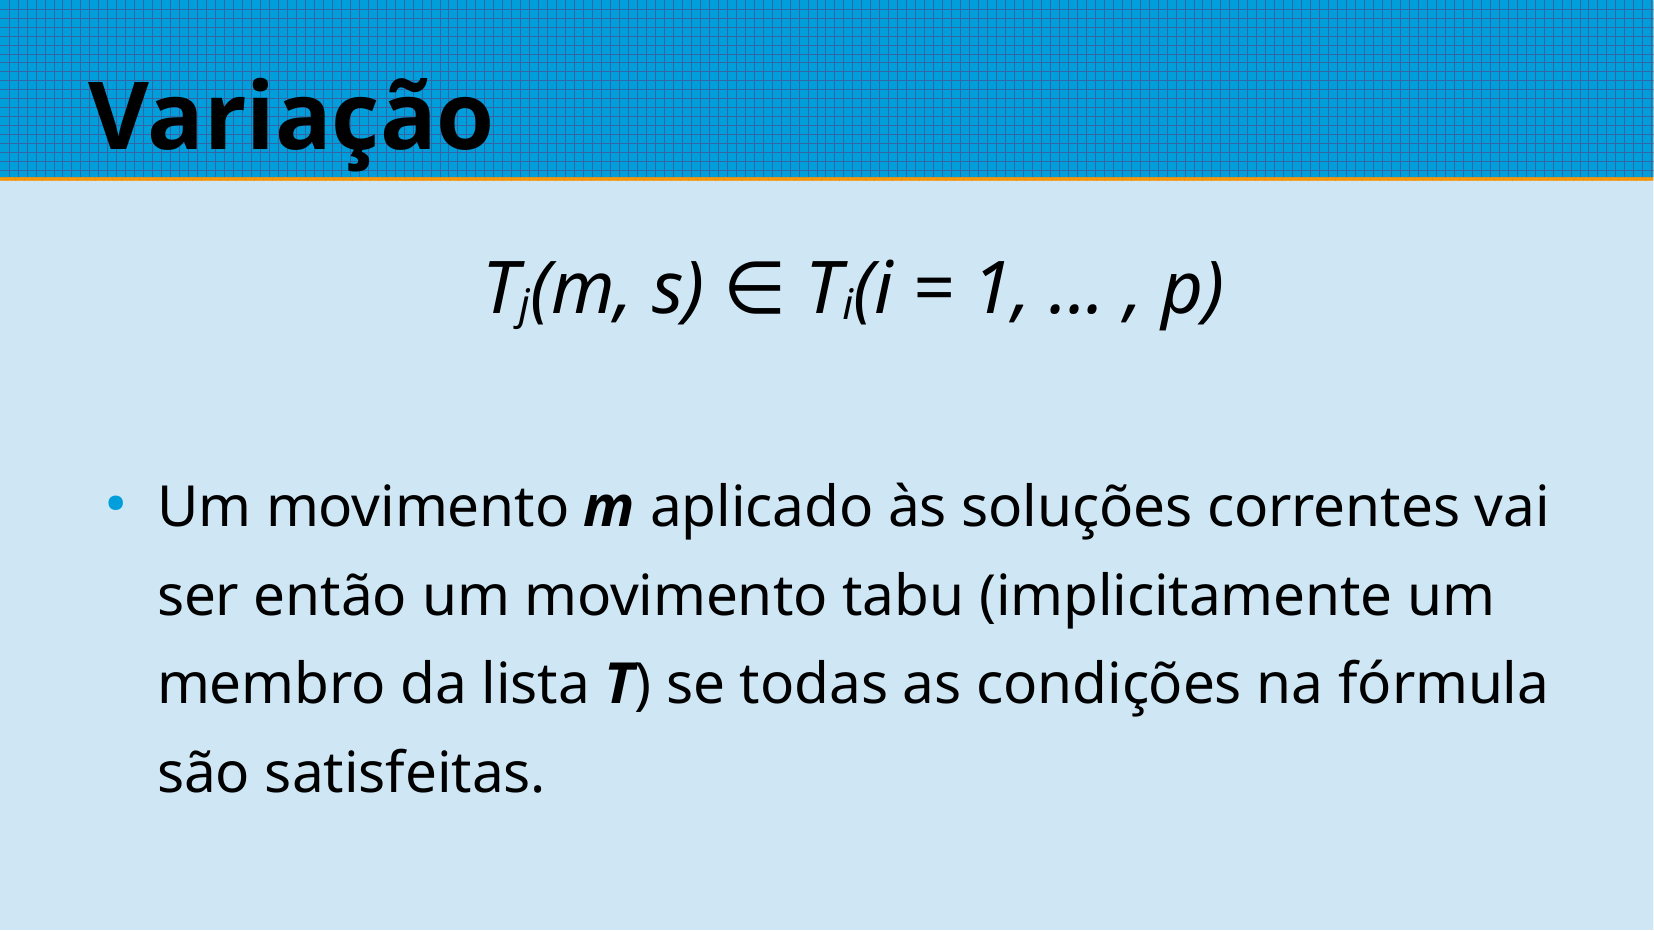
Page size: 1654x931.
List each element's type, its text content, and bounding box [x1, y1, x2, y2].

title Variação [88, 14, 1565, 178]
list Tj(m, s) ∈ Ti(i = 1, ... , p) Um movimento m aplicado às soluções correntes vai ser então um movimento tabu (implicitamente um membro da lista T) se todas as condições na fórmula são satisfeitas. [88, 236, 1565, 813]
